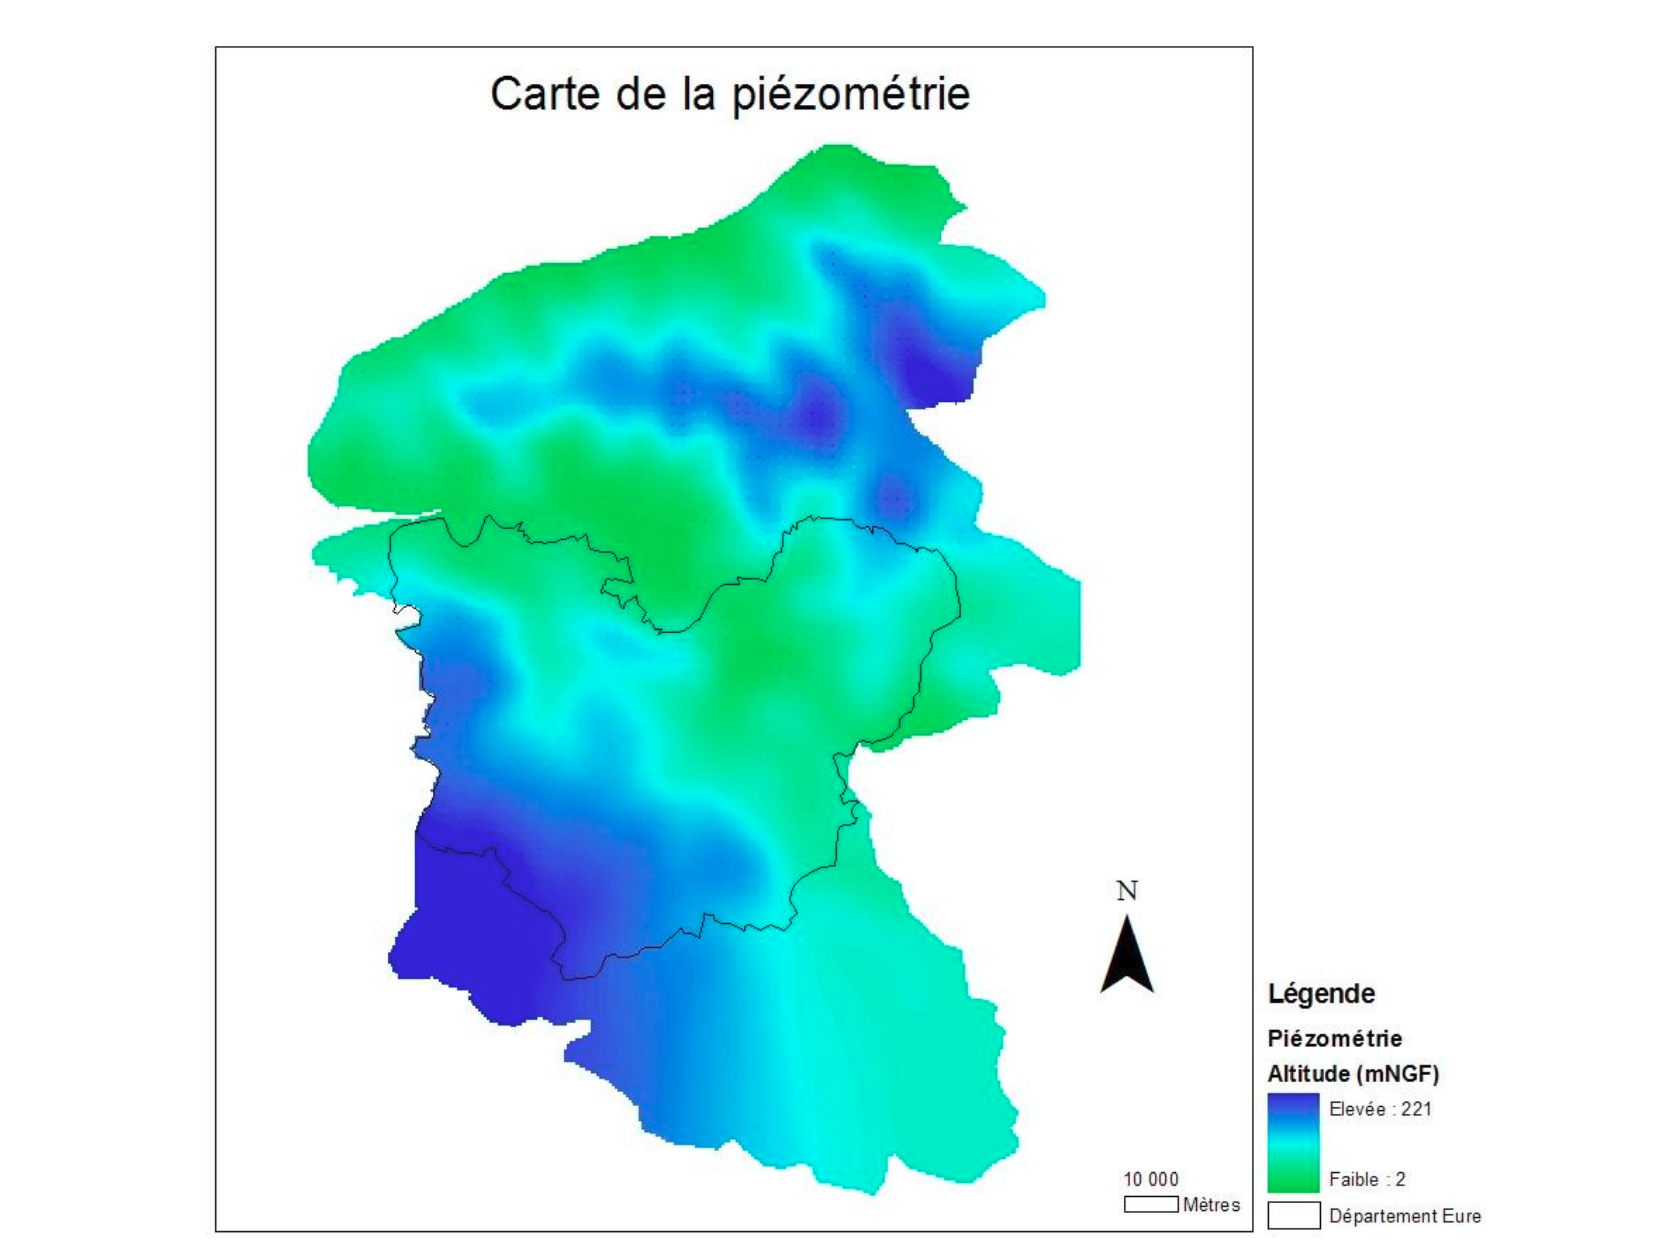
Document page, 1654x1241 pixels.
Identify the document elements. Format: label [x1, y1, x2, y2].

picture [173, 0, 1486, 1241]
